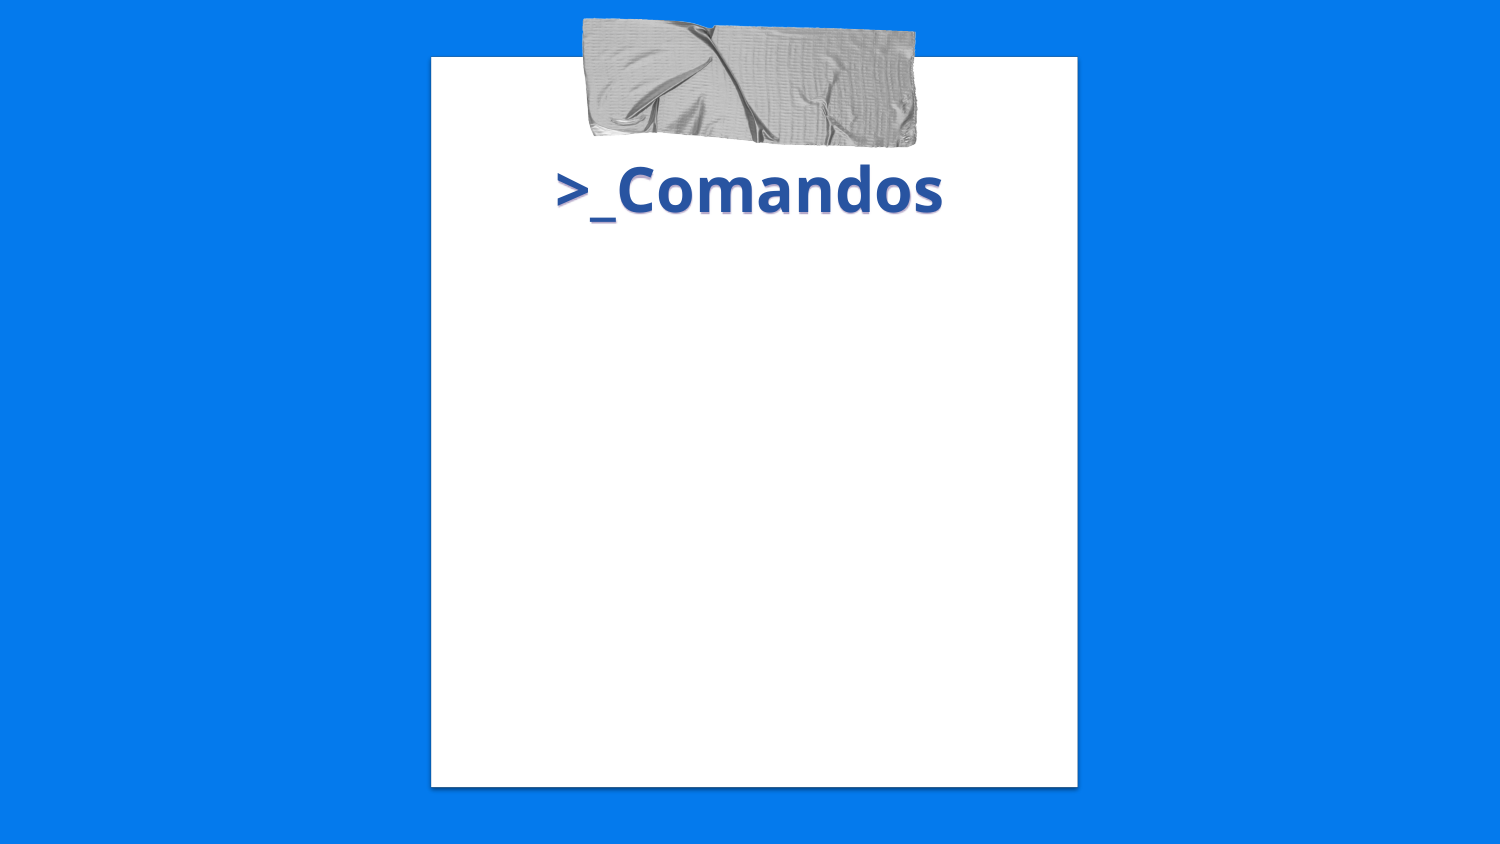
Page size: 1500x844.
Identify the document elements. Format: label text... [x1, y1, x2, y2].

picture [405, 16, 1104, 817]
text_box >_Comandos [468, 152, 1032, 240]
